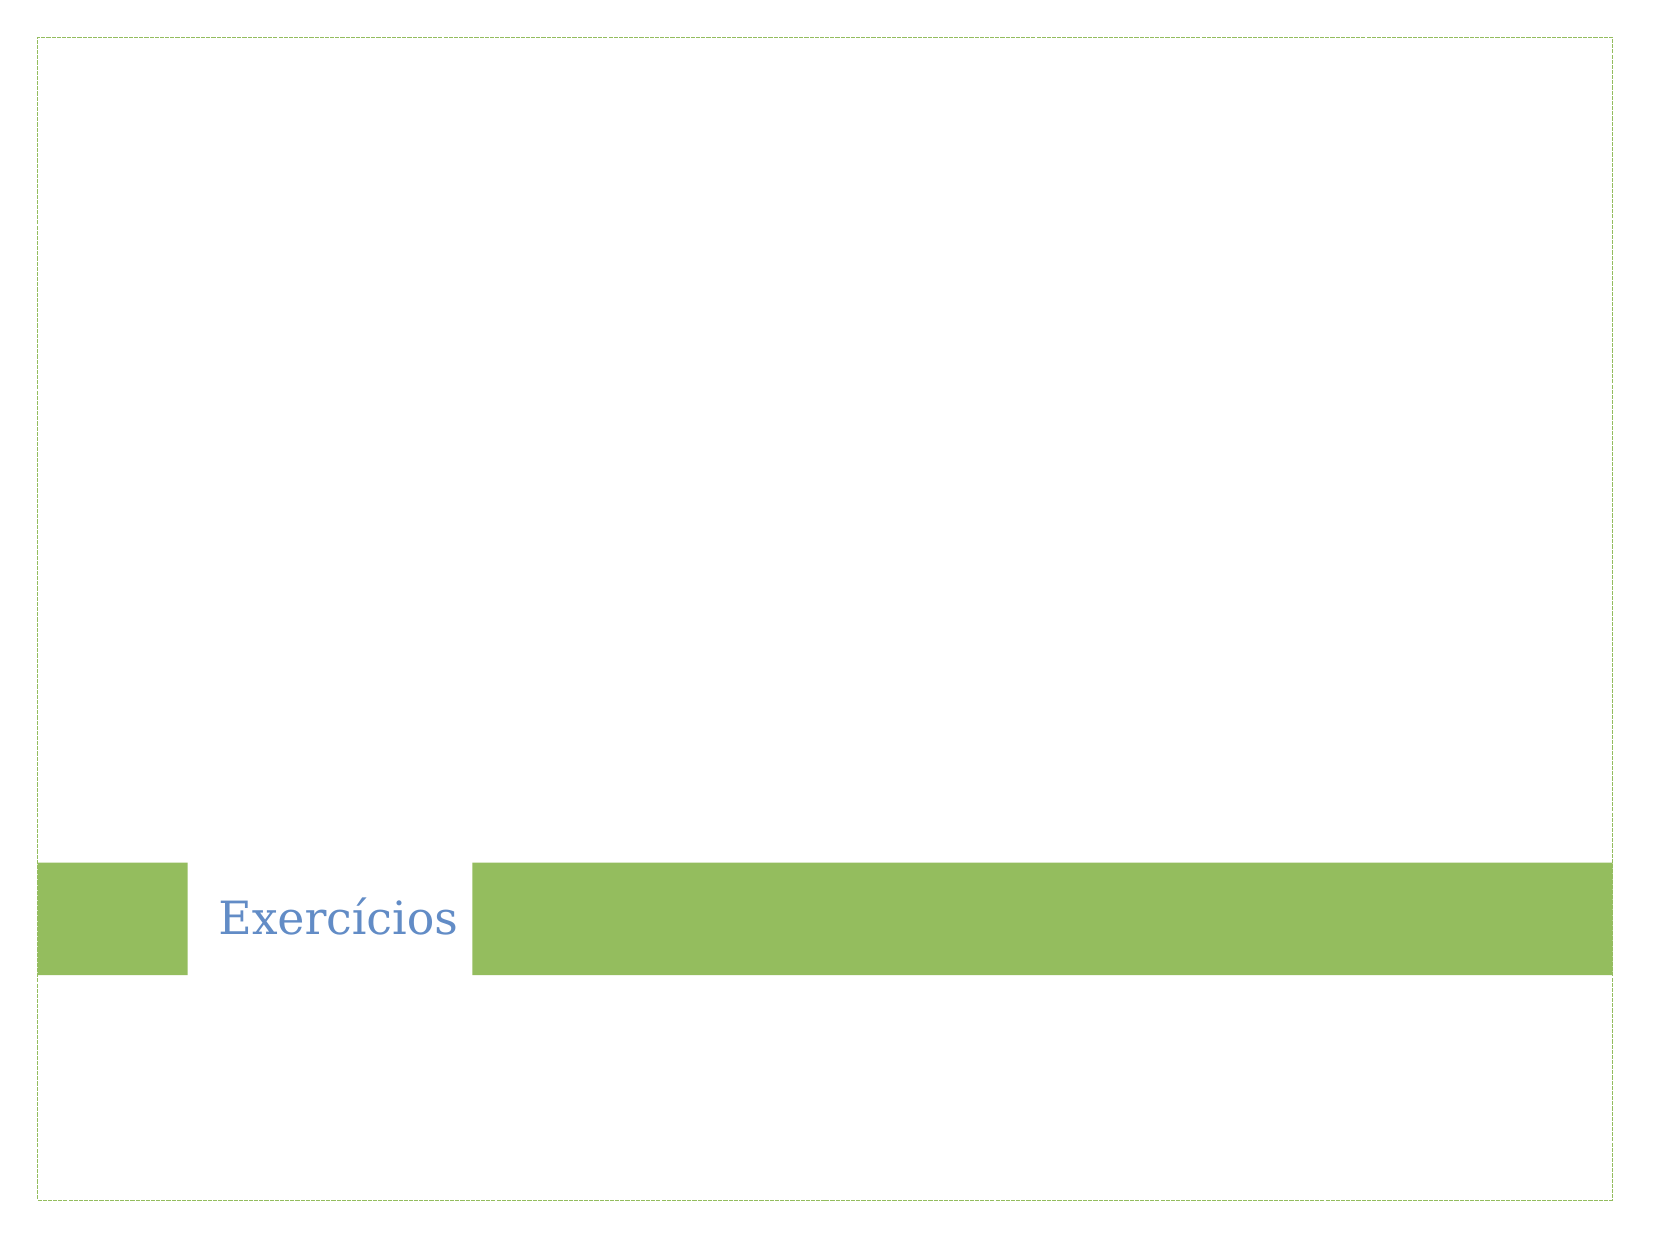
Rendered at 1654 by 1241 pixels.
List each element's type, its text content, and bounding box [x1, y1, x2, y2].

text_box [472, 862, 1613, 976]
text_box [37, 862, 188, 976]
text_box Exercícios [203, 884, 474, 953]
